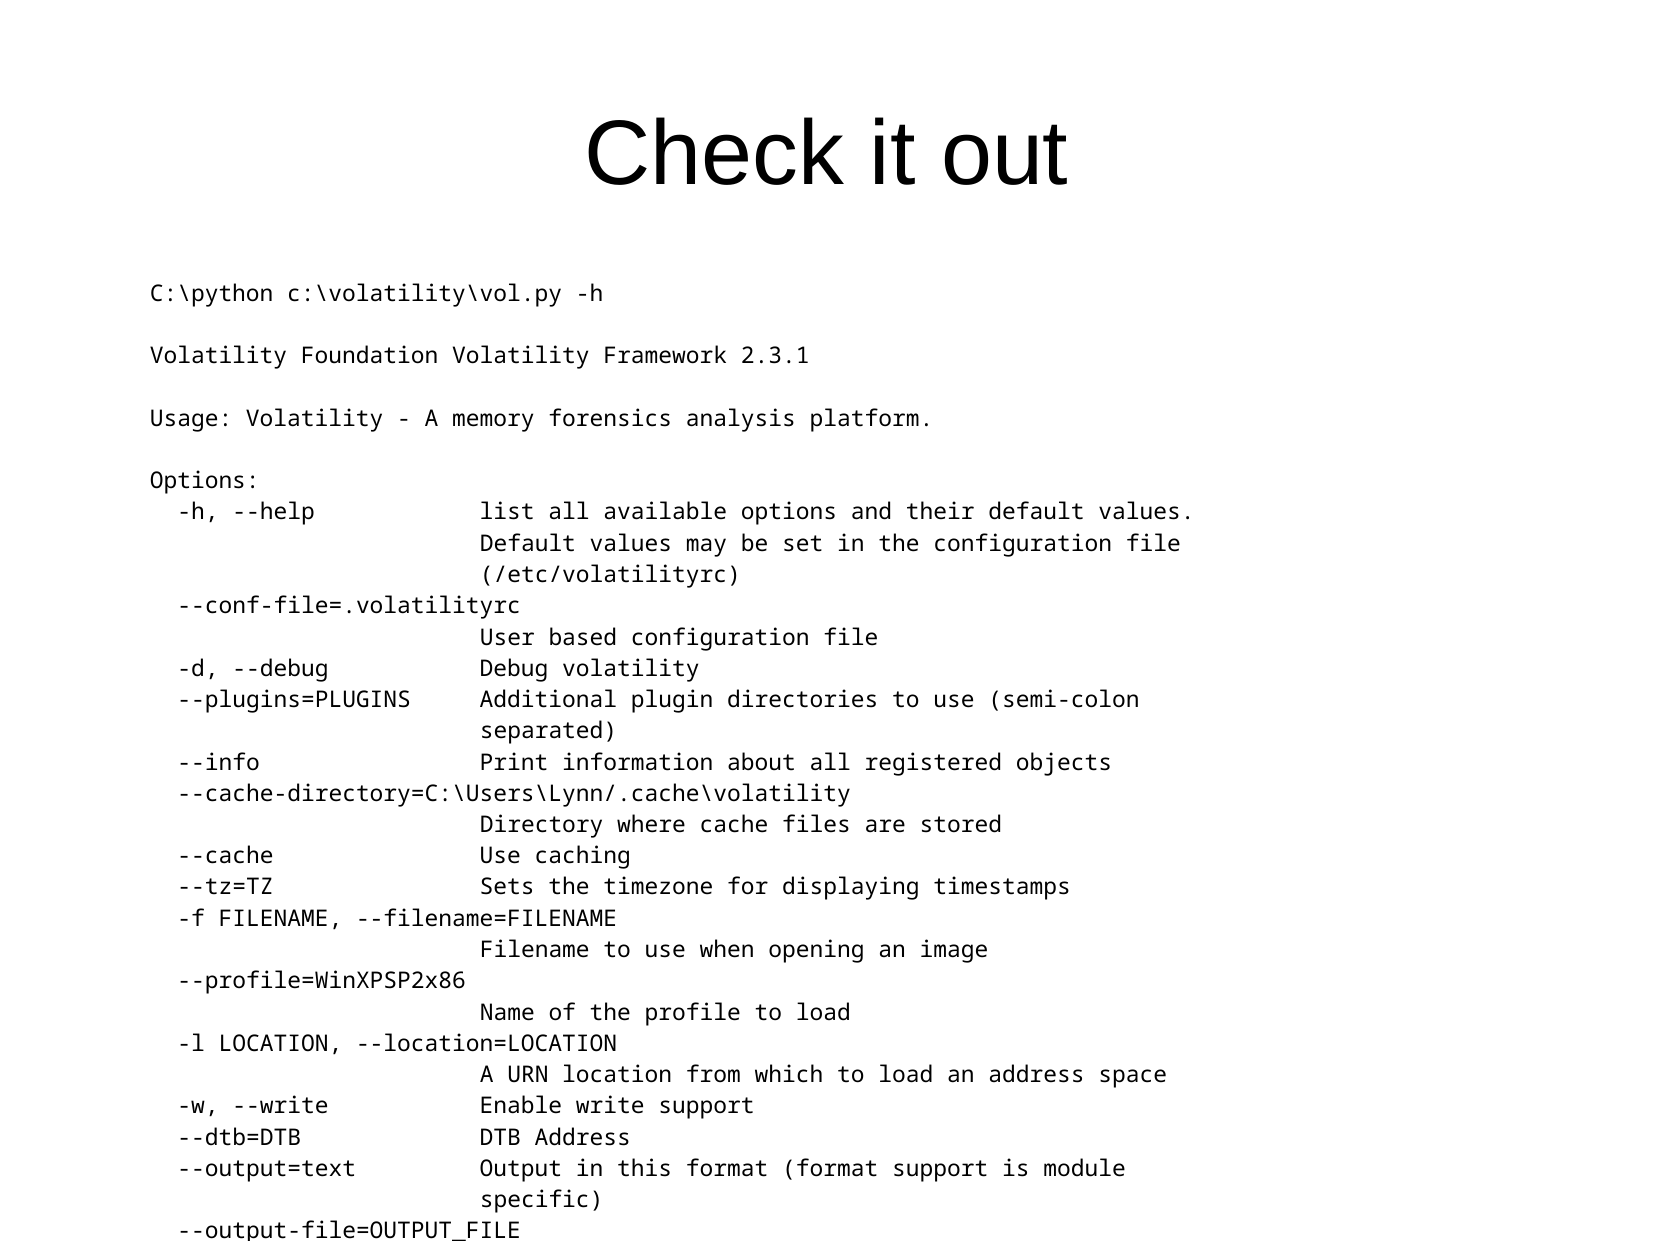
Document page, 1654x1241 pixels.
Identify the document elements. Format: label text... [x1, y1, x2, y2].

text_box C:\python c:\volatility\vol.py -h Volatility Foundation Volatility Framework 2.3.1 Usage: Volatility - A memory forensics analysis platform. Options: -h, --help list all available options and their default values. Default values may be set in the configuration file (/etc/volatilityrc) --conf-file=.volatilityrc User based configuration file -d, --debug Debug volatility --plugins=PLUGINS Additional plugin directories to use (semi-colon separated) --info Print information about all registered objects --cache-directory=C:\Users\Lynn/.cache\volatility Directory where cache files are stored --cache Use caching --tz=TZ Sets the timezone for displaying timestamps -f FILENAME, --filename=FILENAME Filename to use when opening an image --profile=WinXPSP2x86 Name of the profile to load -l LOCATION, --location=LOCATION A URN location from which to load an address space -w, --write Enable write support --dtb=DTB DTB Address --output=text Output in this format (format support is module specific) --output-file=OUTPUT_FILE write output in this file -v, --verbose Verbose information --shift=SHIFT Mac KASLR shift address -g KDBG, --kdbg=KDBG Specify a specific KDBG virtual address -k KPCR, --kpcr=KPCR Specify a specific KPCR address [135, 269, 1210, 1203]
title Check it out [82, 49, 1571, 257]
